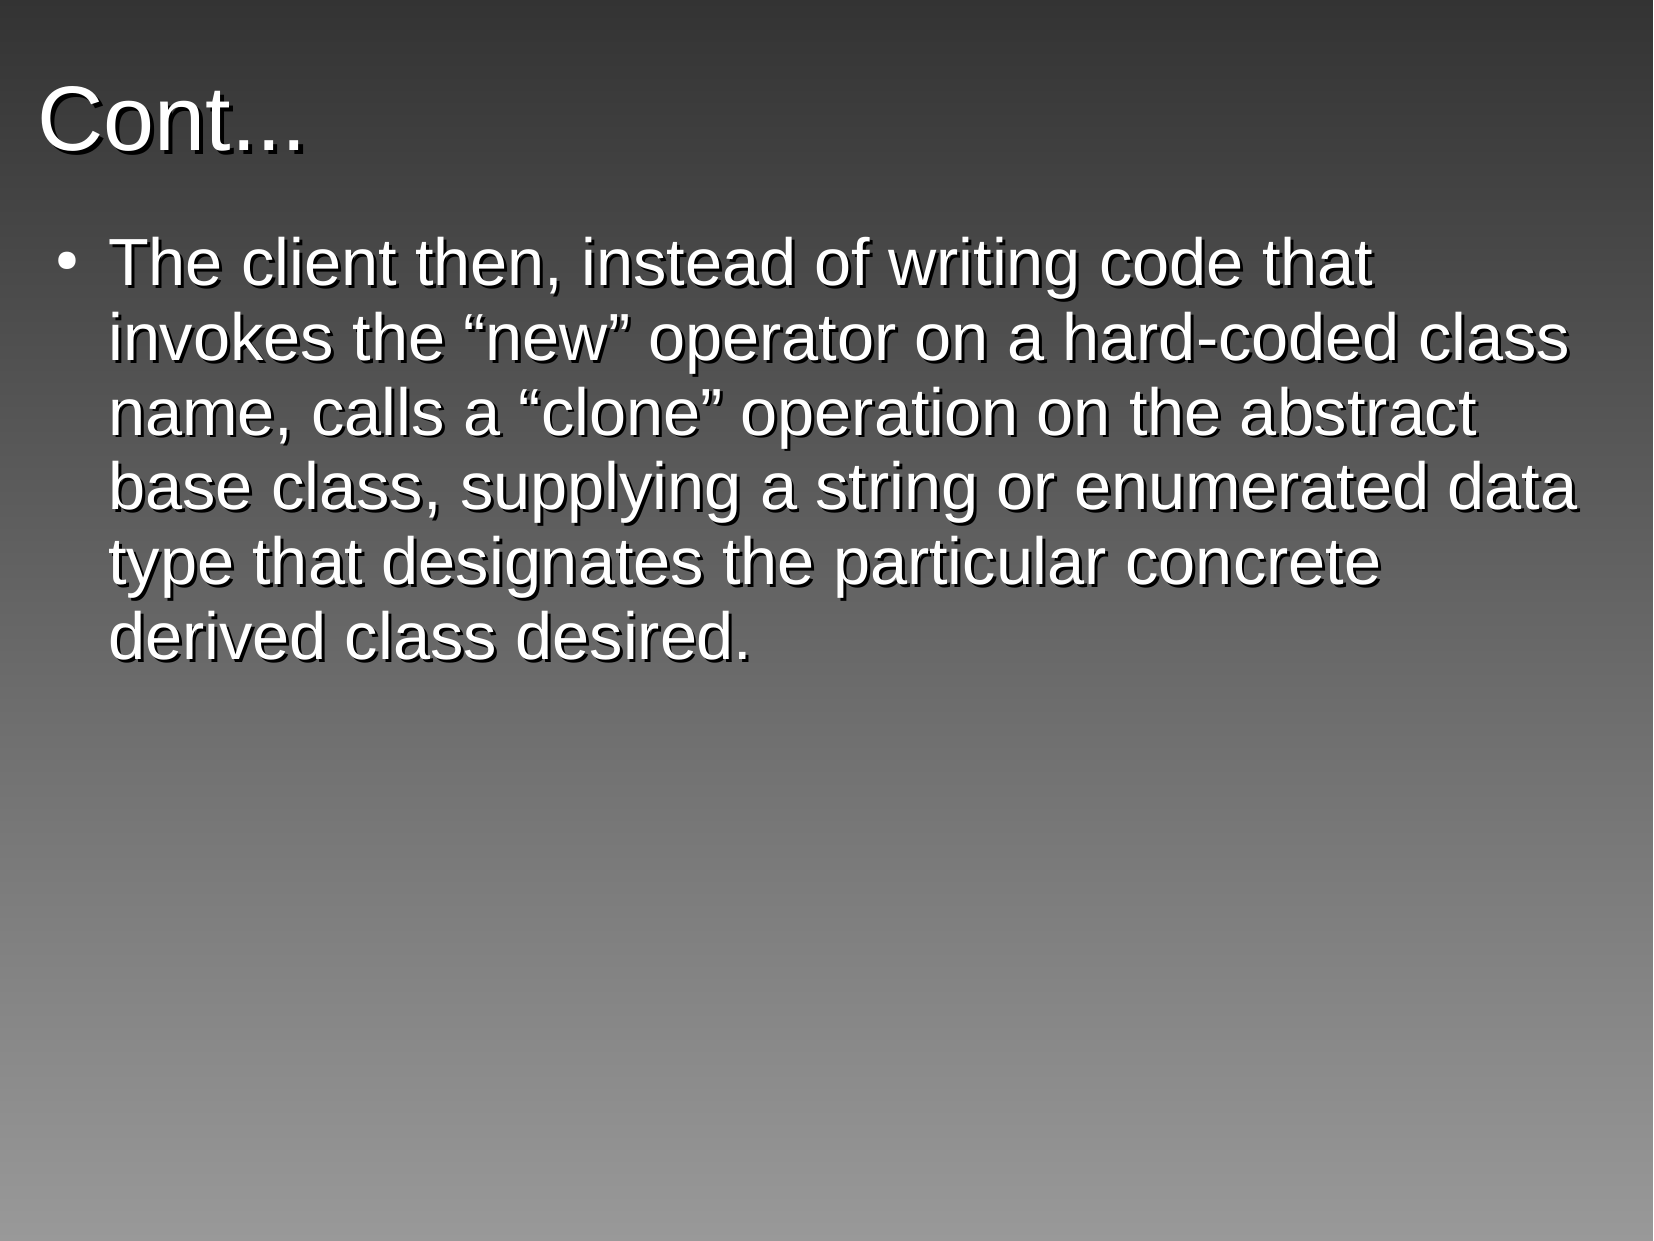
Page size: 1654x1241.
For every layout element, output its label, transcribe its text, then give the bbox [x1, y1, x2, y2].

list The client then, instead of writing code that invokes the “new” operator on a hard-coded class name, calls a “clone” operation on the abstract base class, supplying a string or enumerated data type that designates the particular concrete derived class desired. [37, 225, 1613, 1126]
title Cont... [37, 49, 1613, 188]
